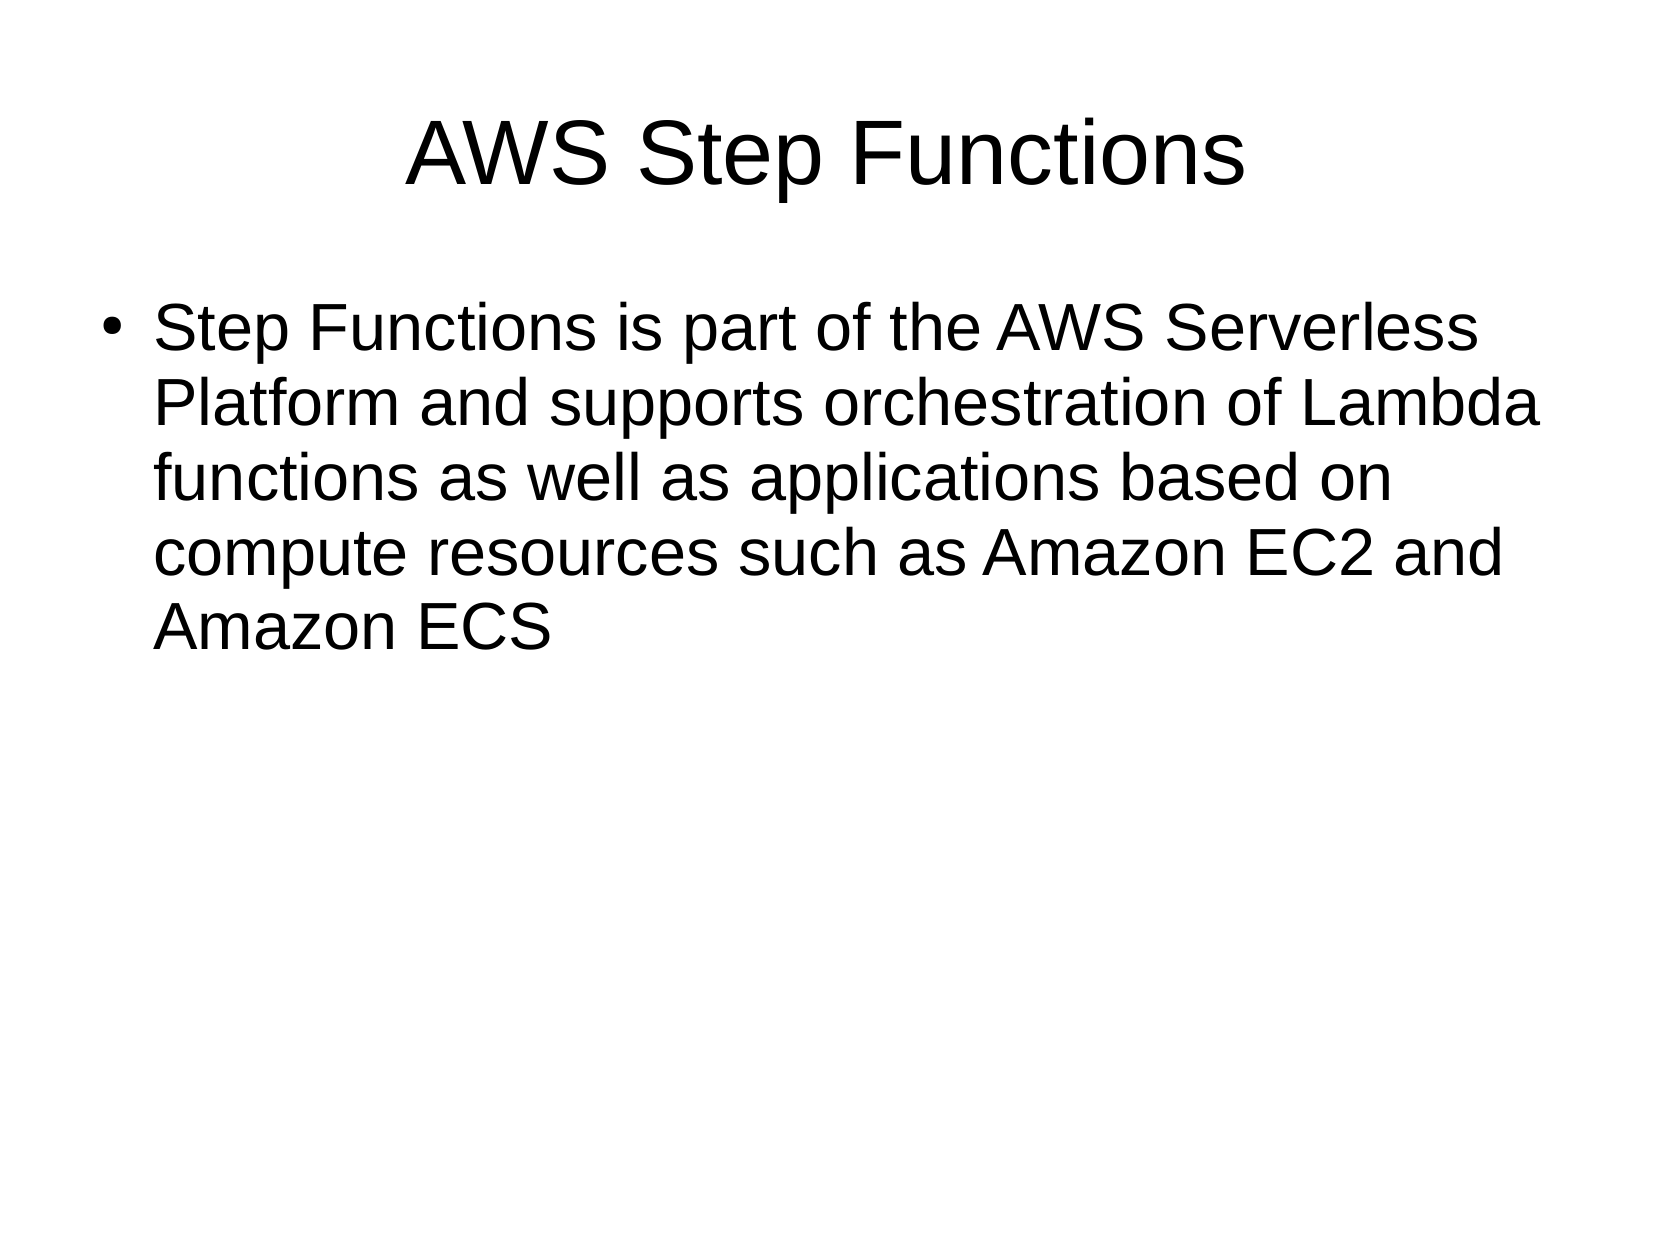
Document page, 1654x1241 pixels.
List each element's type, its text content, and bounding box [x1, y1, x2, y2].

list Step Functions is part of the AWS Serverless Platform and supports orchestration of Lambda functions as well as applications based on compute resources such as Amazon EC2 and Amazon ECS [82, 290, 1571, 1010]
title AWS Step Functions [82, 49, 1571, 257]
